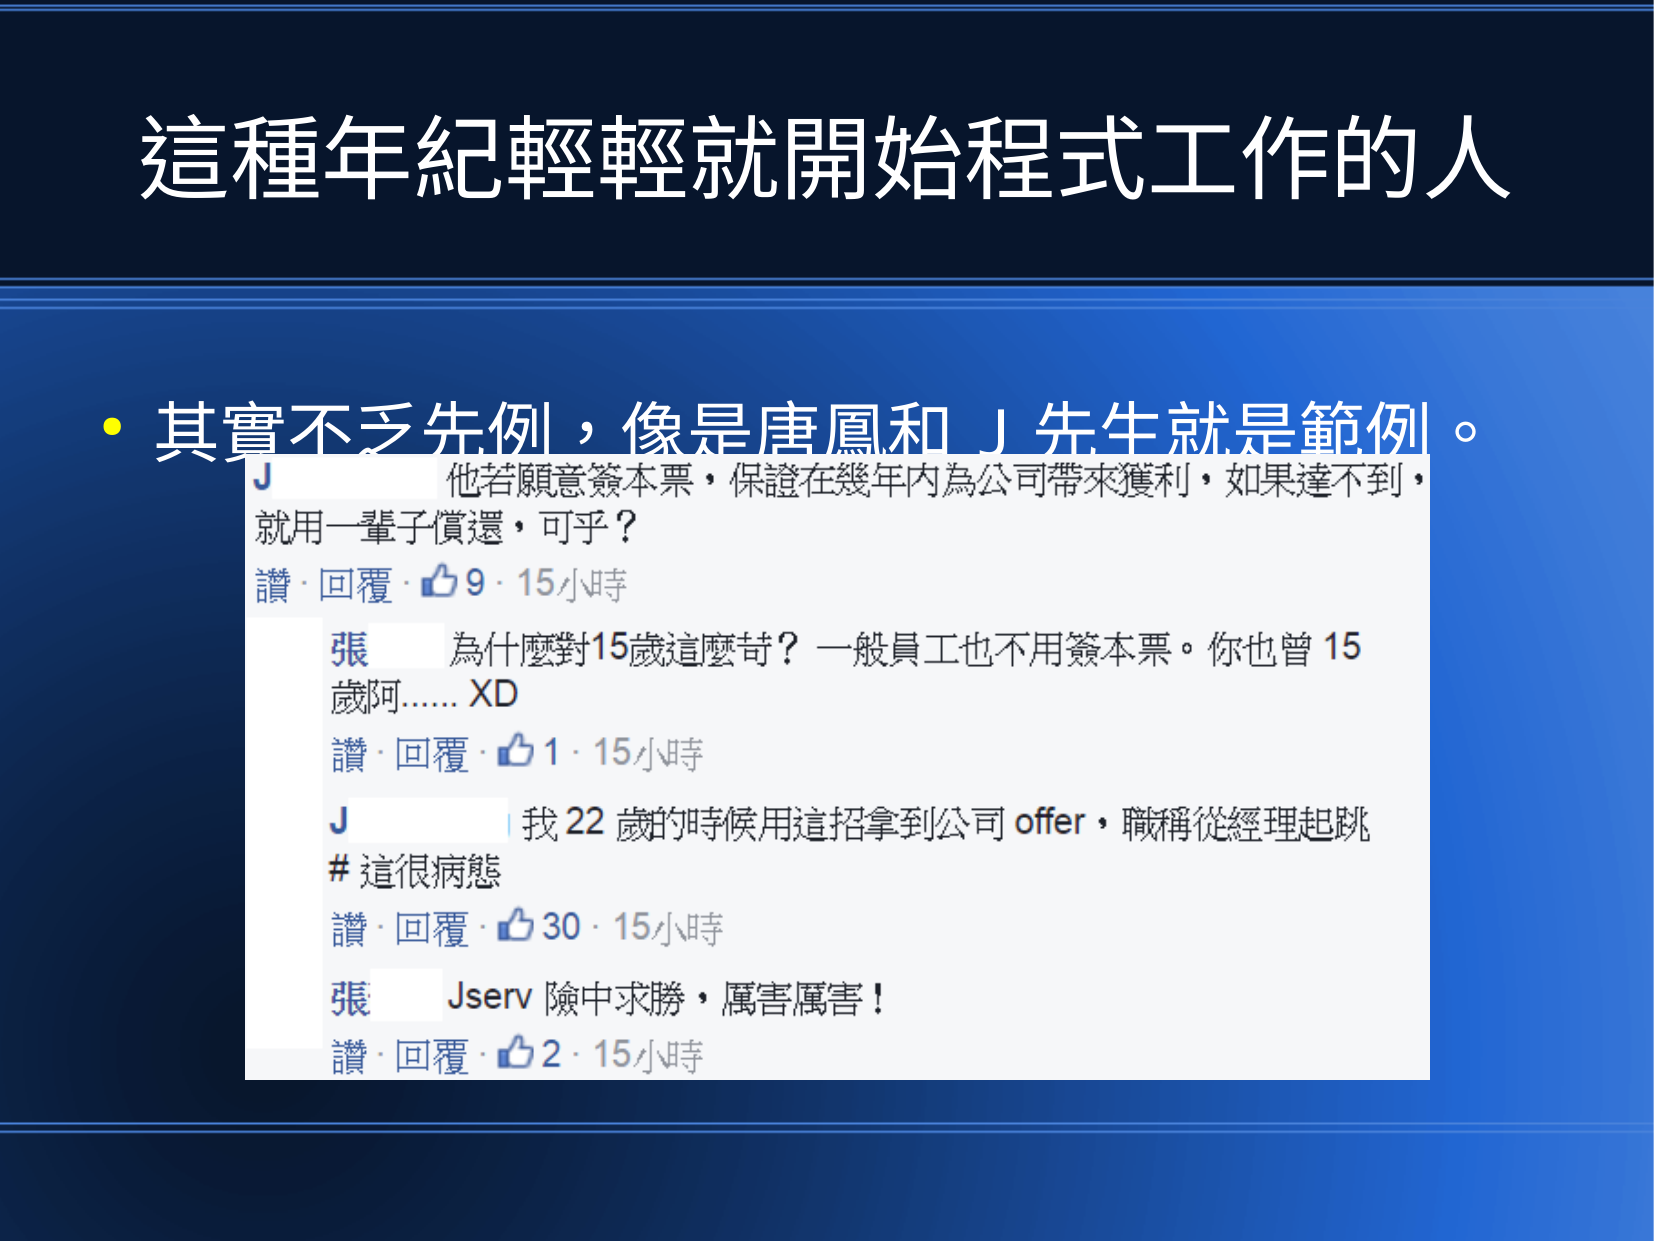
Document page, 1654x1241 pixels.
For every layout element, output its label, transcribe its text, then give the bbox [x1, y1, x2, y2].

list 其實不乏先例，像是唐鳳和J先生就是範例。 [82, 331, 1571, 1241]
picture [245, 454, 1430, 1080]
title 這種年紀輕輕就開始程式工作的人 [82, 49, 1571, 257]
picture [0, 0, 1654, 1241]
